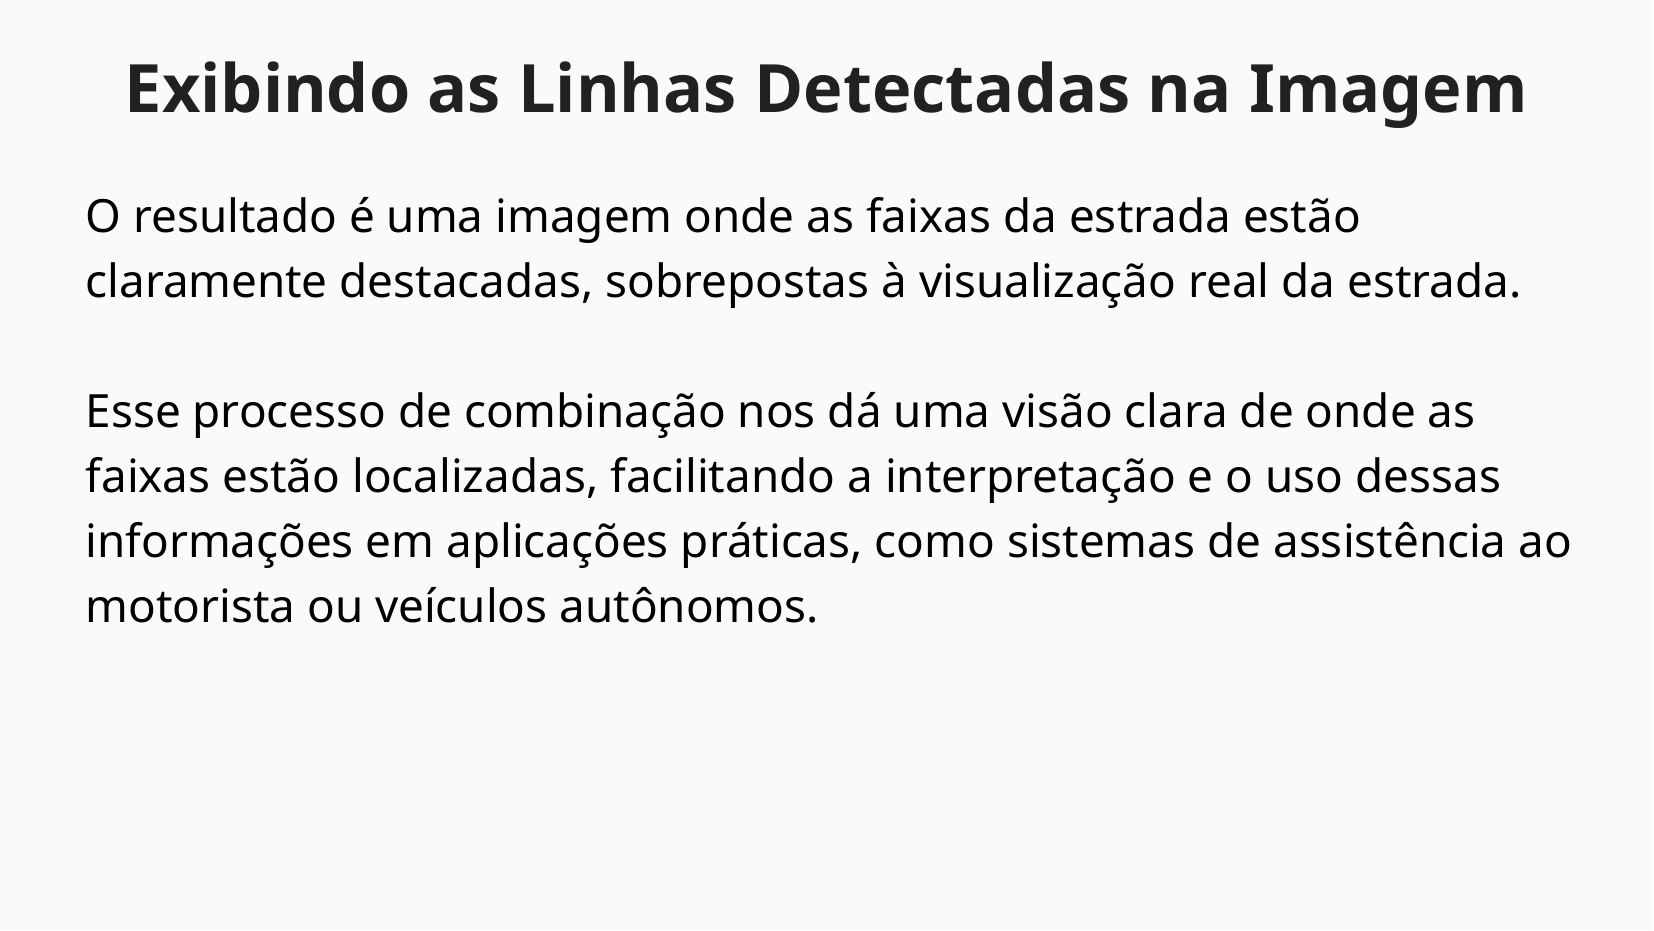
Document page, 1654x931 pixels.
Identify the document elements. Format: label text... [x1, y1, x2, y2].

title Exibindo as Linhas Detectadas na Imagem [82, 41, 1571, 210]
text_box O resultado é uma imagem onde as faixas da estrada estão claramente destacadas, sobrepostas à visualização real da estrada. Esse processo de combinação nos dá uma visão clara de onde as faixas estão localizadas, facilitando a interpretação e o uso dessas informações em aplicações práticas, como sistemas de assistência ao motorista ou veículos autônomos. [85, 181, 1574, 799]
